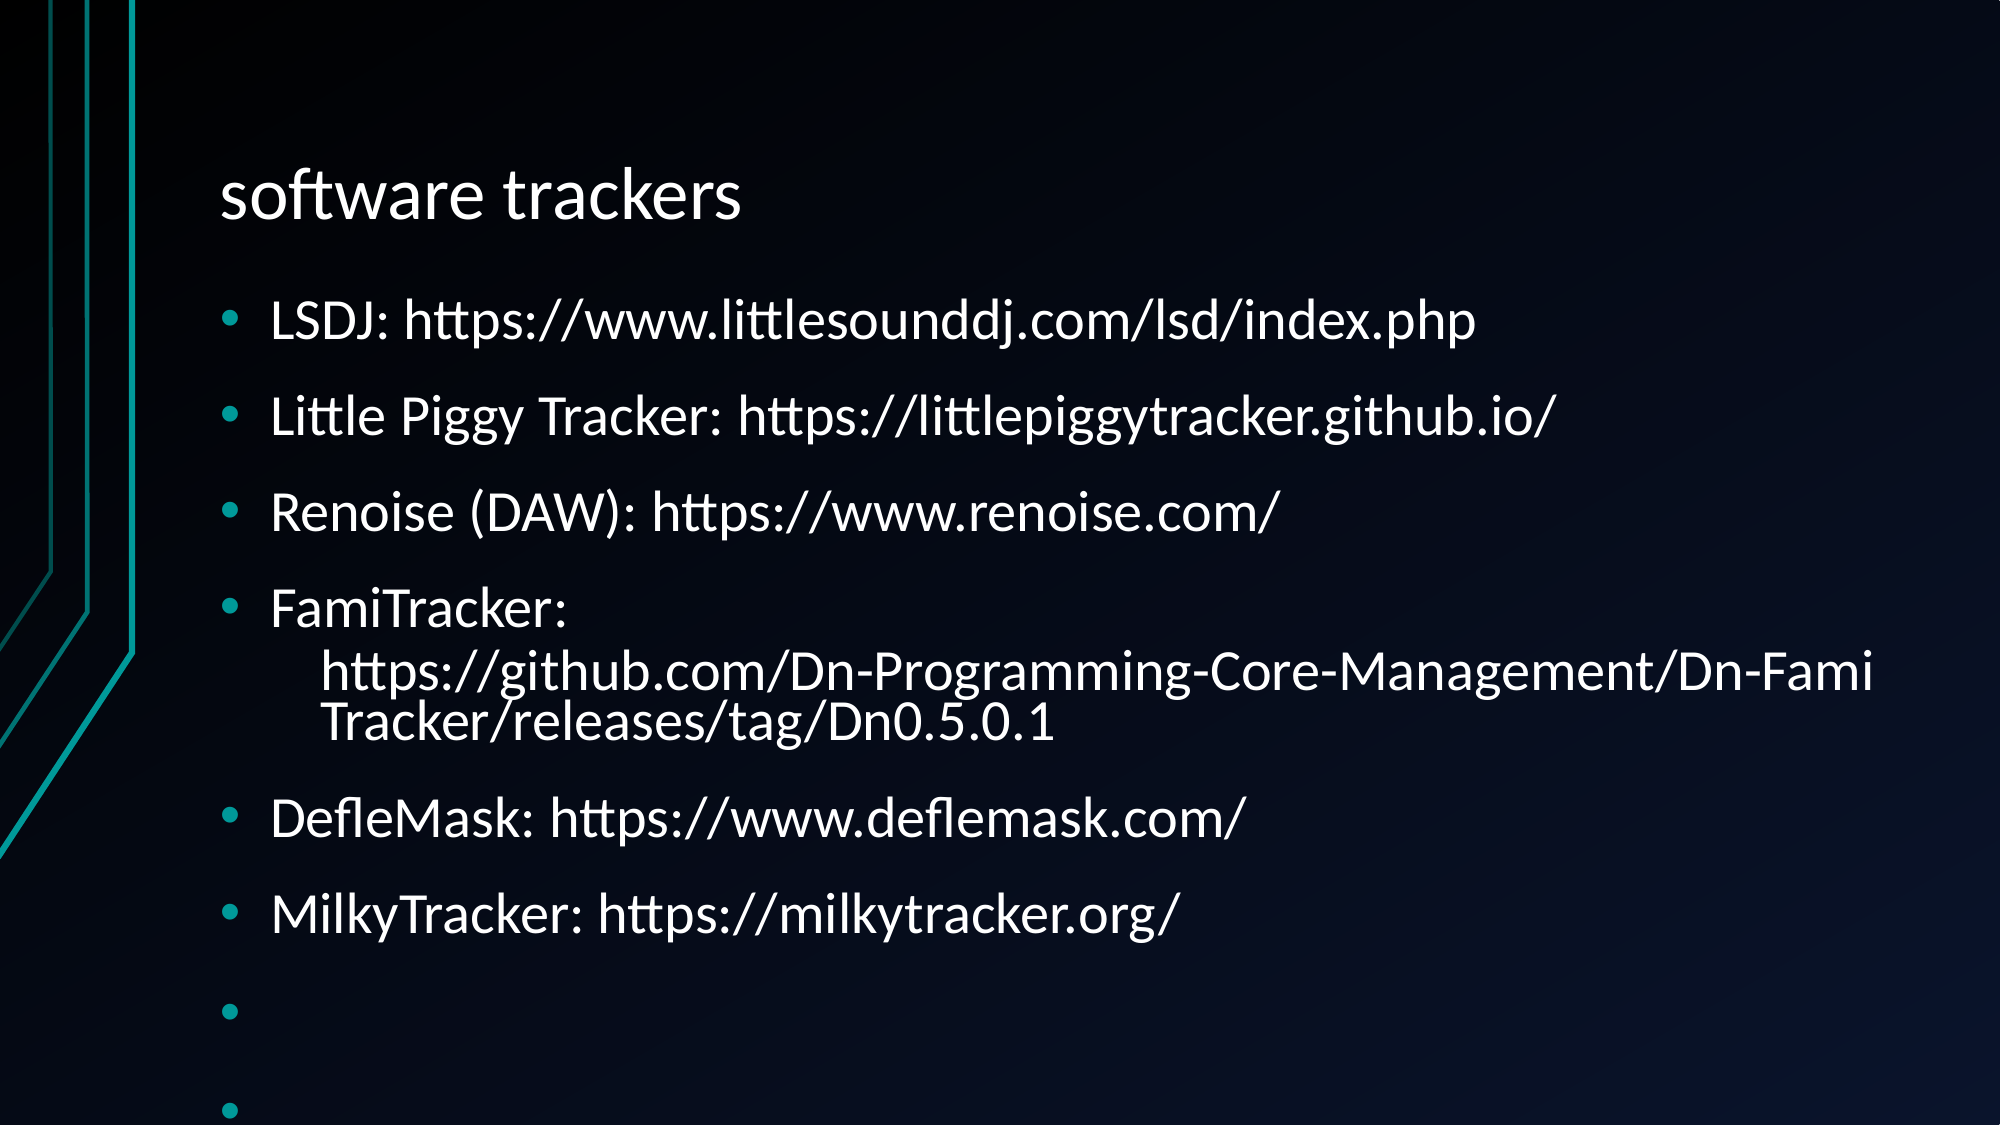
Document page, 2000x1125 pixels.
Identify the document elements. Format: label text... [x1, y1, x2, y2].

list LSDJ: https://www.littlesounddj.com/lsd/index.php Little Piggy Tracker: https://littlepiggytracker.github.io/ Renoise (DAW): https://www.renoise.com/ FamiTracker: https://github.com/Dn-Programming-Core-Management/Dn-FamiTracker/releases/tag/Dn0.5.0.1 DefleMask: https://www.deflemask.com/ MilkyTracker: https://milkytracker.org/ [199, 279, 1900, 1012]
title software trackers [199, 45, 1900, 246]
